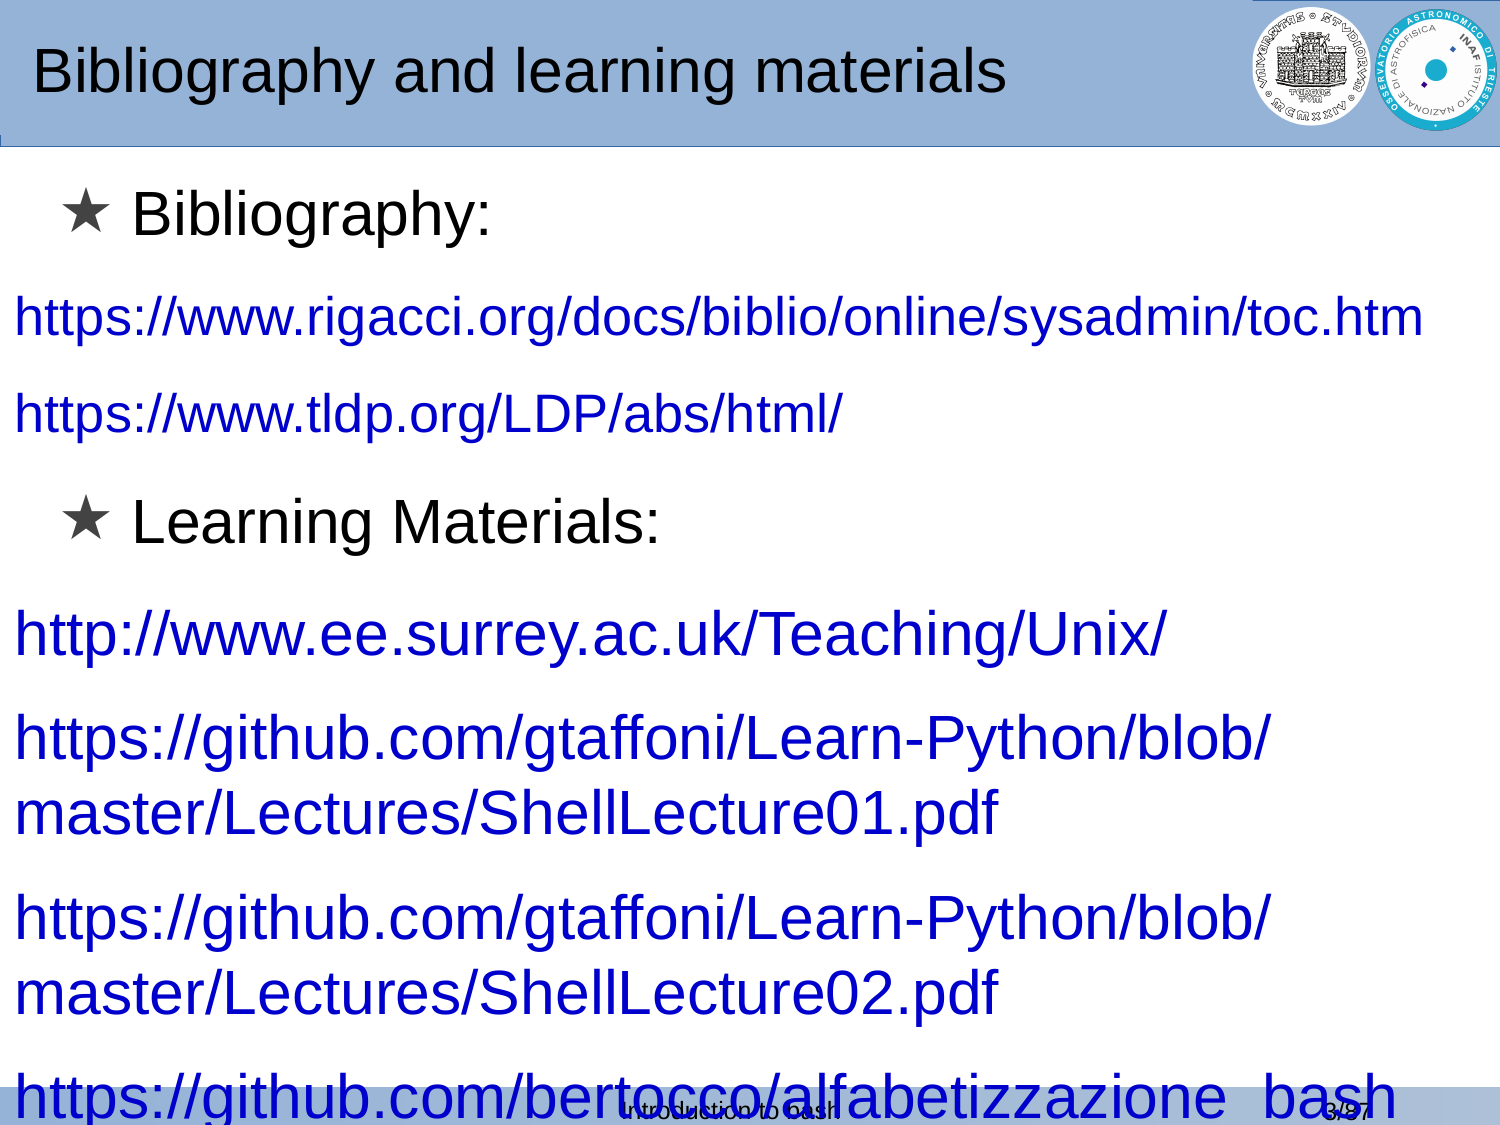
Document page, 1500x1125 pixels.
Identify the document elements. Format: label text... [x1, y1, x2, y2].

list Bibliography: https://www.rigacci.org/docs/biblio/online/sysadmin/toc.htm https://www.tldp.org/LDP/abs/html/ Learning Materials: http://www.ee.surrey.ac.uk/Teaching/Unix/ https://github.com/gtaffoni/Learn-Python/blob/master/Lectures/ShellLecture01.pdf https://github.com/gtaffoni/Learn-Python/blob/master/Lectures/ShellLecture02.pdf https://github.com/bertocco/alfabetizzazione_bash [0, 135, 1500, 1054]
title Traditional service delivery [1253, 0, 1500, 135]
text_box Bibliography and learning materials [0, 0, 1253, 135]
